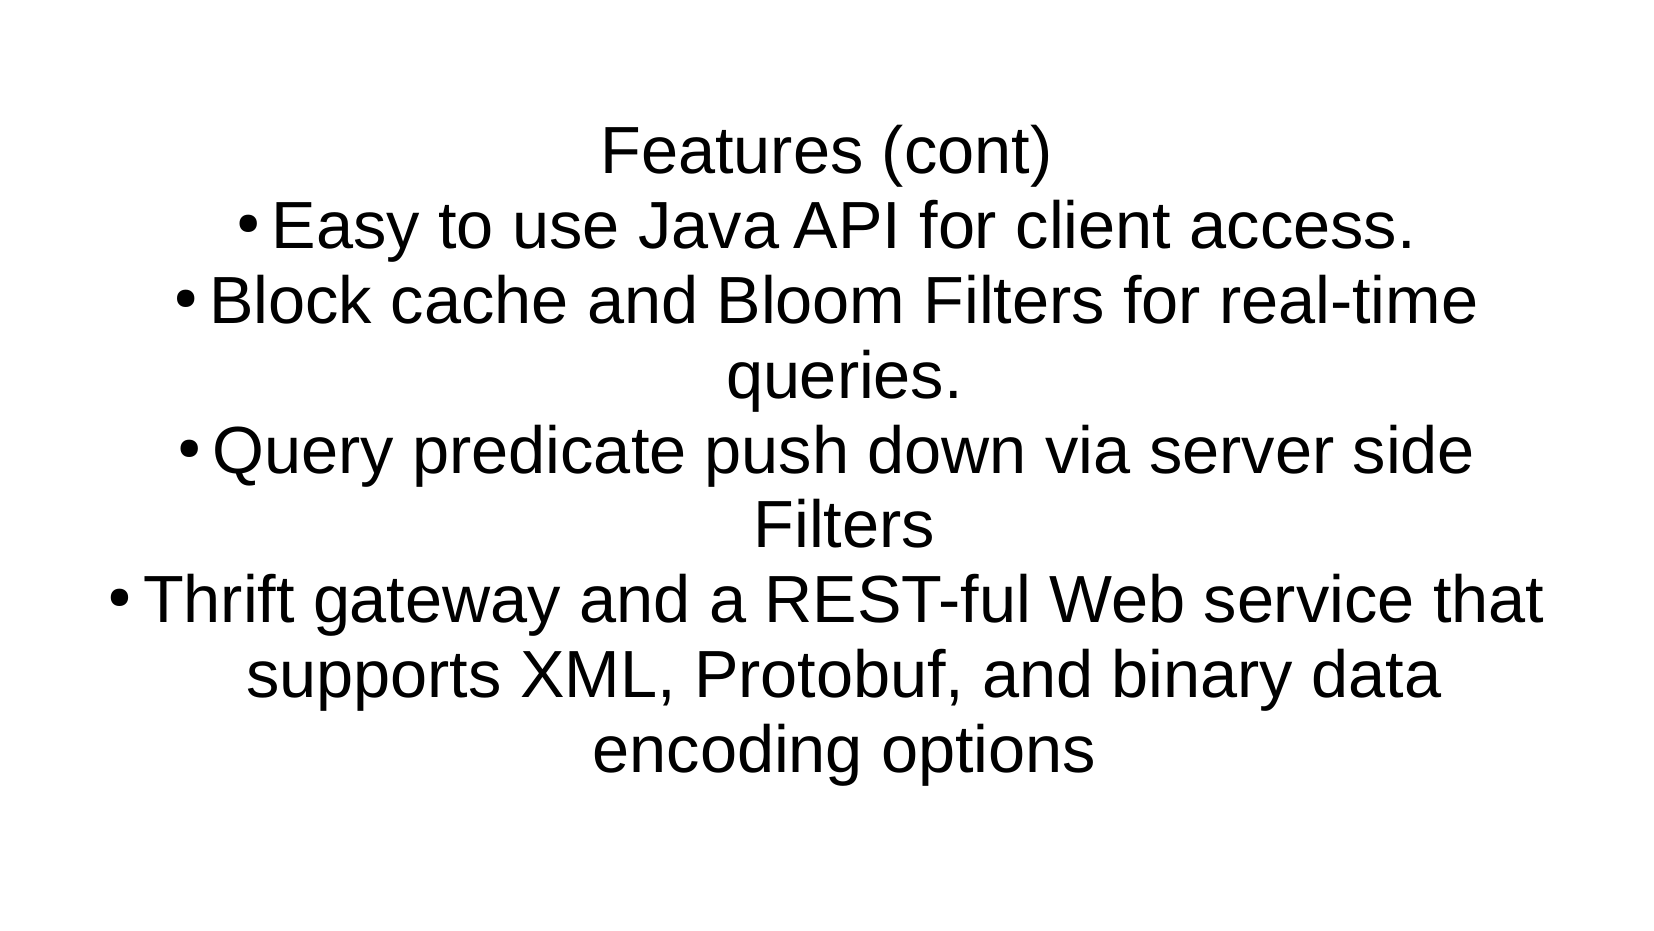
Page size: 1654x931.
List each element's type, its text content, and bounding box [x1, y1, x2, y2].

subtitle Features (cont) Easy to use Java API for client access. Block cache and Bloom Filters for real-time queries. Query predicate push down via server side Filters Thrift gateway and a REST-ful Web service that supports XML, Protobuf, and binary data encoding options [82, 75, 1571, 826]
